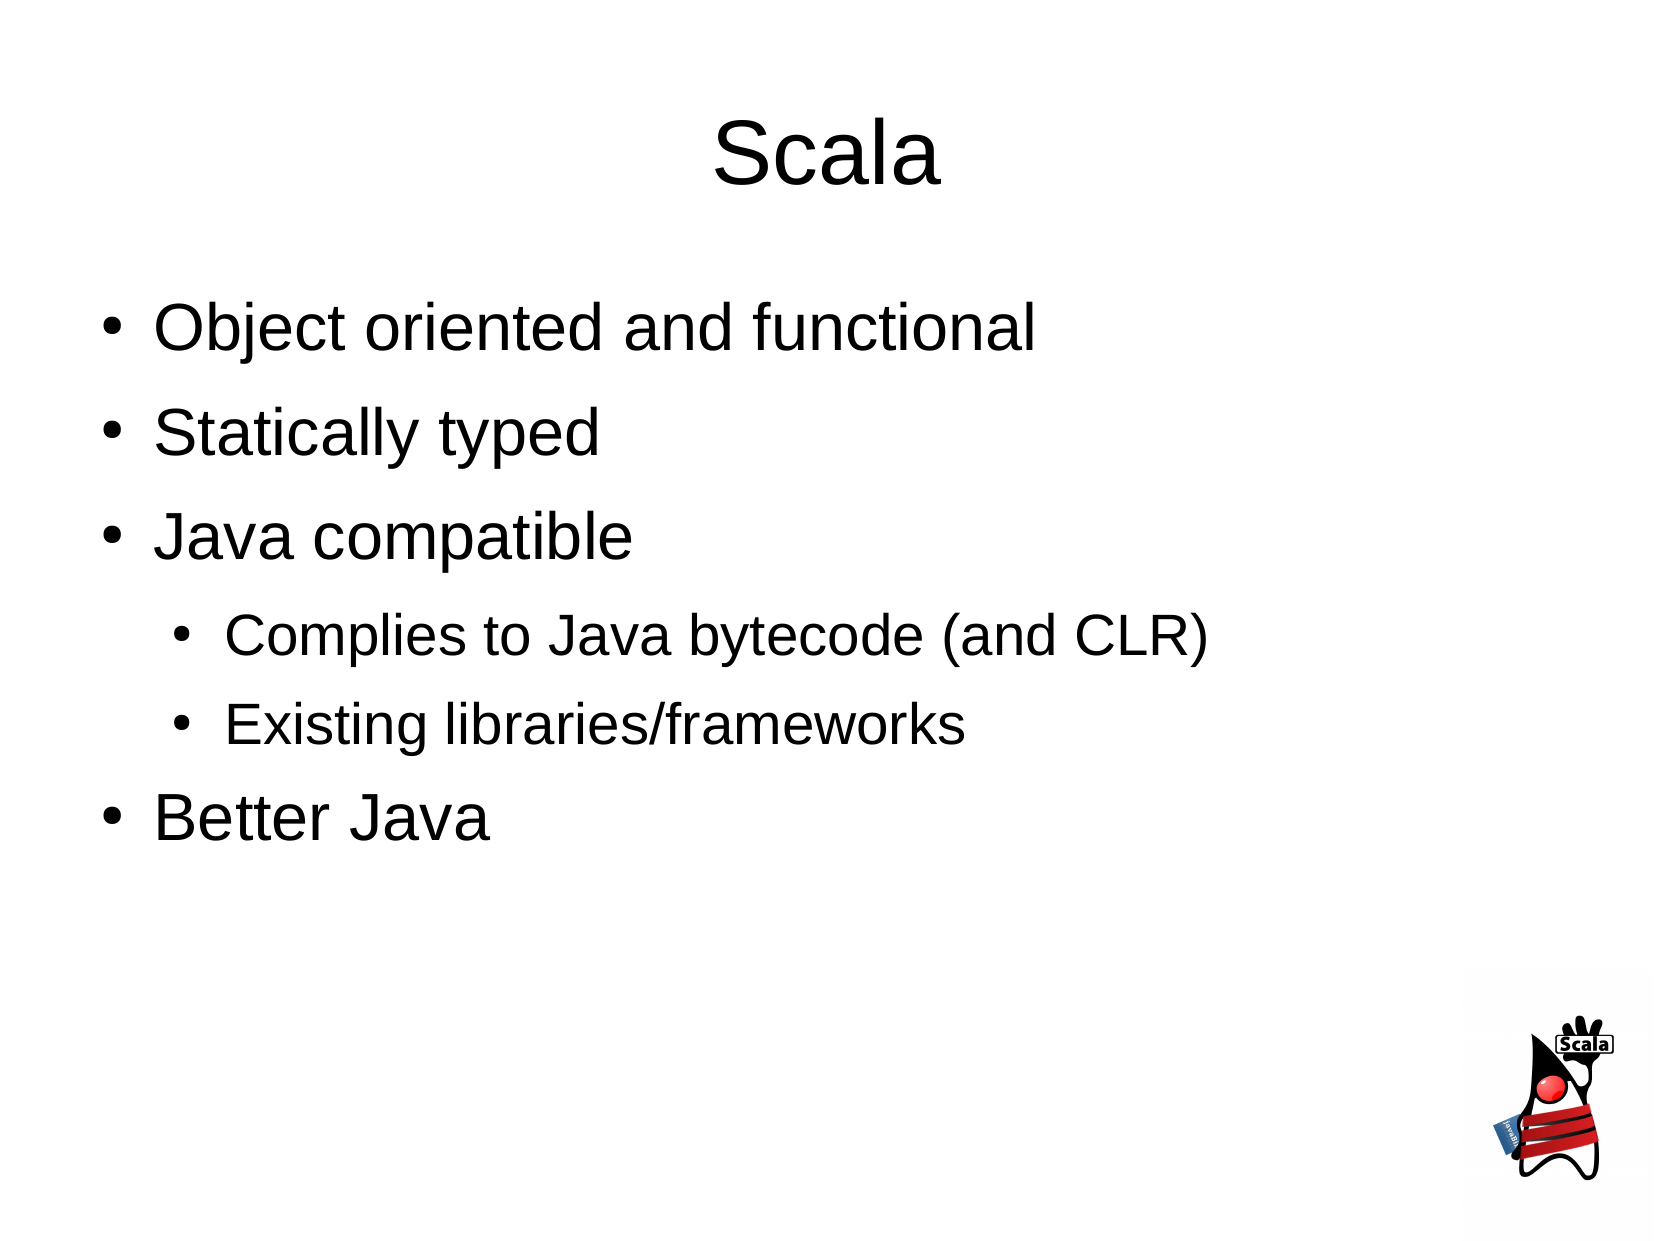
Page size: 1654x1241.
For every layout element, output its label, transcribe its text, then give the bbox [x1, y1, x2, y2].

picture [1462, 969, 1654, 1241]
title Scala [82, 56, 1571, 250]
list Object oriented and functional Statically typed Java compatible Complies to Java bytecode (and CLR) Existing libraries/frameworks Better Java [82, 290, 1571, 1109]
